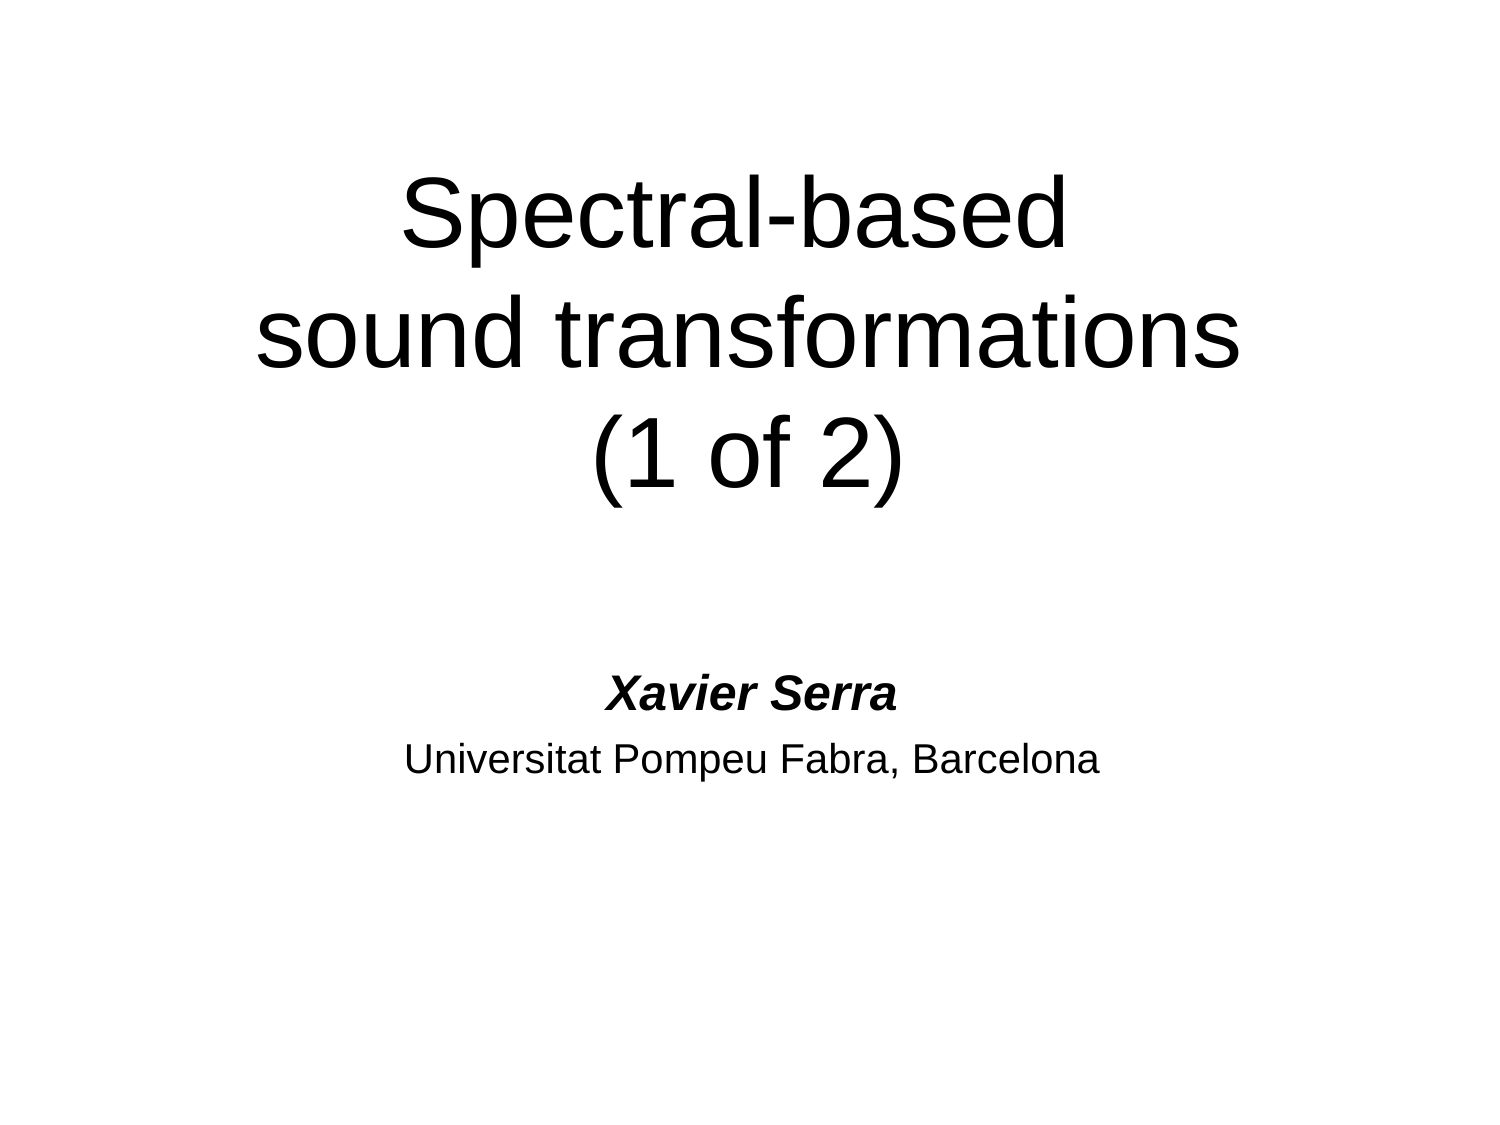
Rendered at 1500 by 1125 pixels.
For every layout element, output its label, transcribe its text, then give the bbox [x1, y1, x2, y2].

text_box Xavier Serra Universitat Pompeu Fabra, Barcelona [338, 657, 1166, 840]
title Spectral-based sound transformations (1 of 2) [126, 82, 1334, 572]
